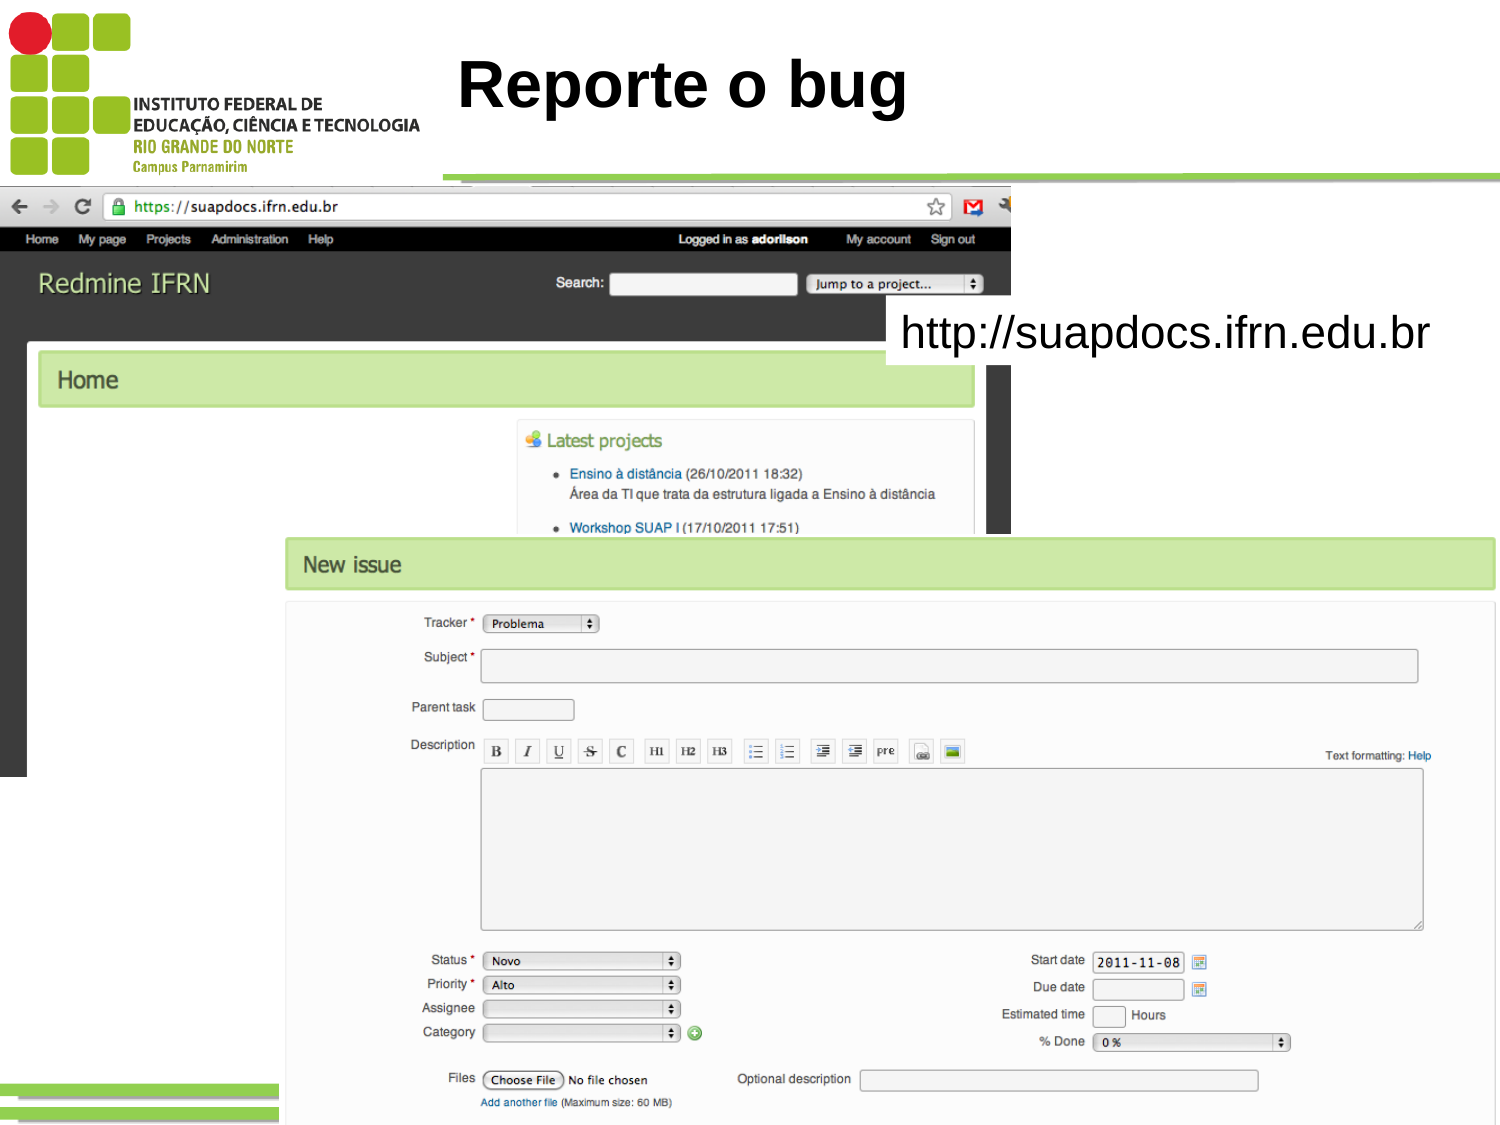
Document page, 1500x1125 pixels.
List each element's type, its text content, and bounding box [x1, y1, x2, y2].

text_box http://suapdocs.ifrn.edu.br [885, 295, 1477, 366]
picture [5, 2, 430, 182]
picture [0, 186, 1500, 1125]
title Reporte o bug [442, 0, 1499, 170]
